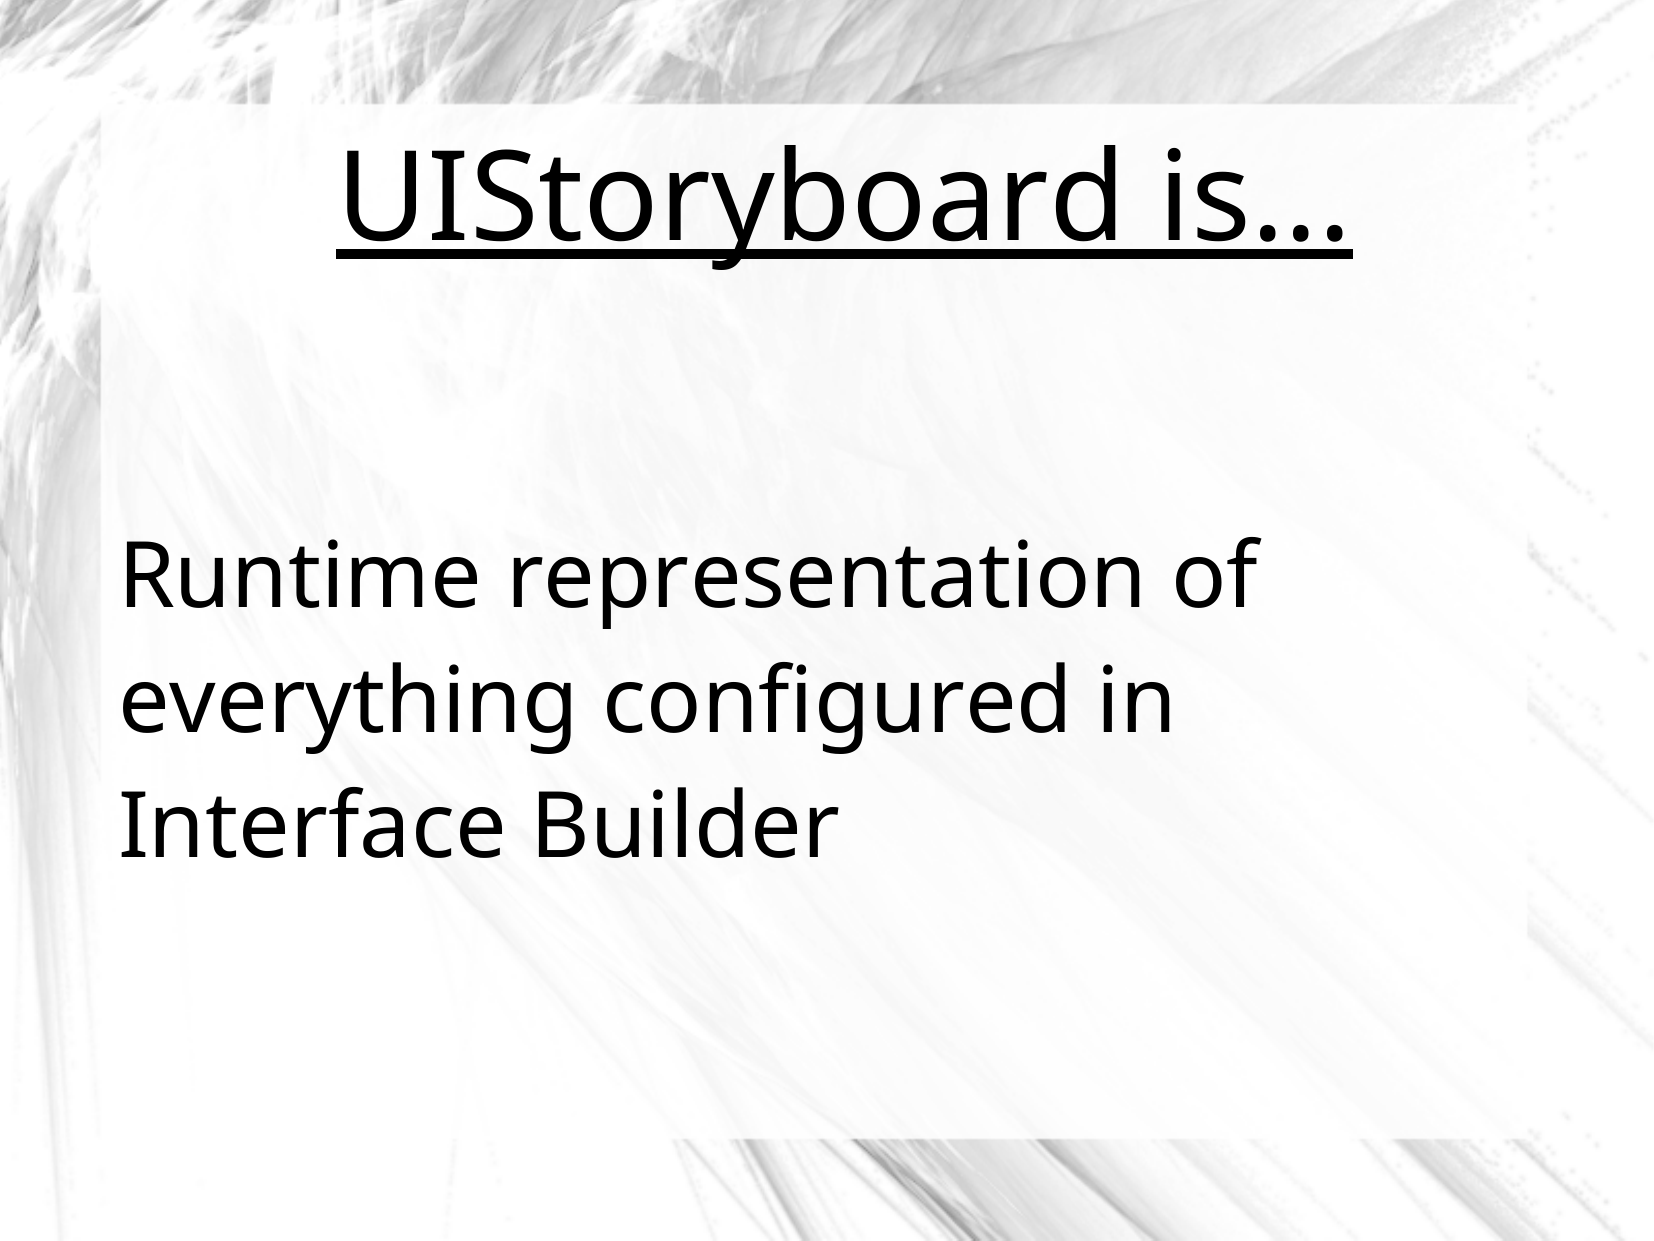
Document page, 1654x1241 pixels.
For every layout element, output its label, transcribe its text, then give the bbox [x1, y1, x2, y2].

list UIStoryboard is... Runtime representation of everything configured in Interface Builder [118, 106, 1571, 945]
picture [0, 0, 1654, 1241]
